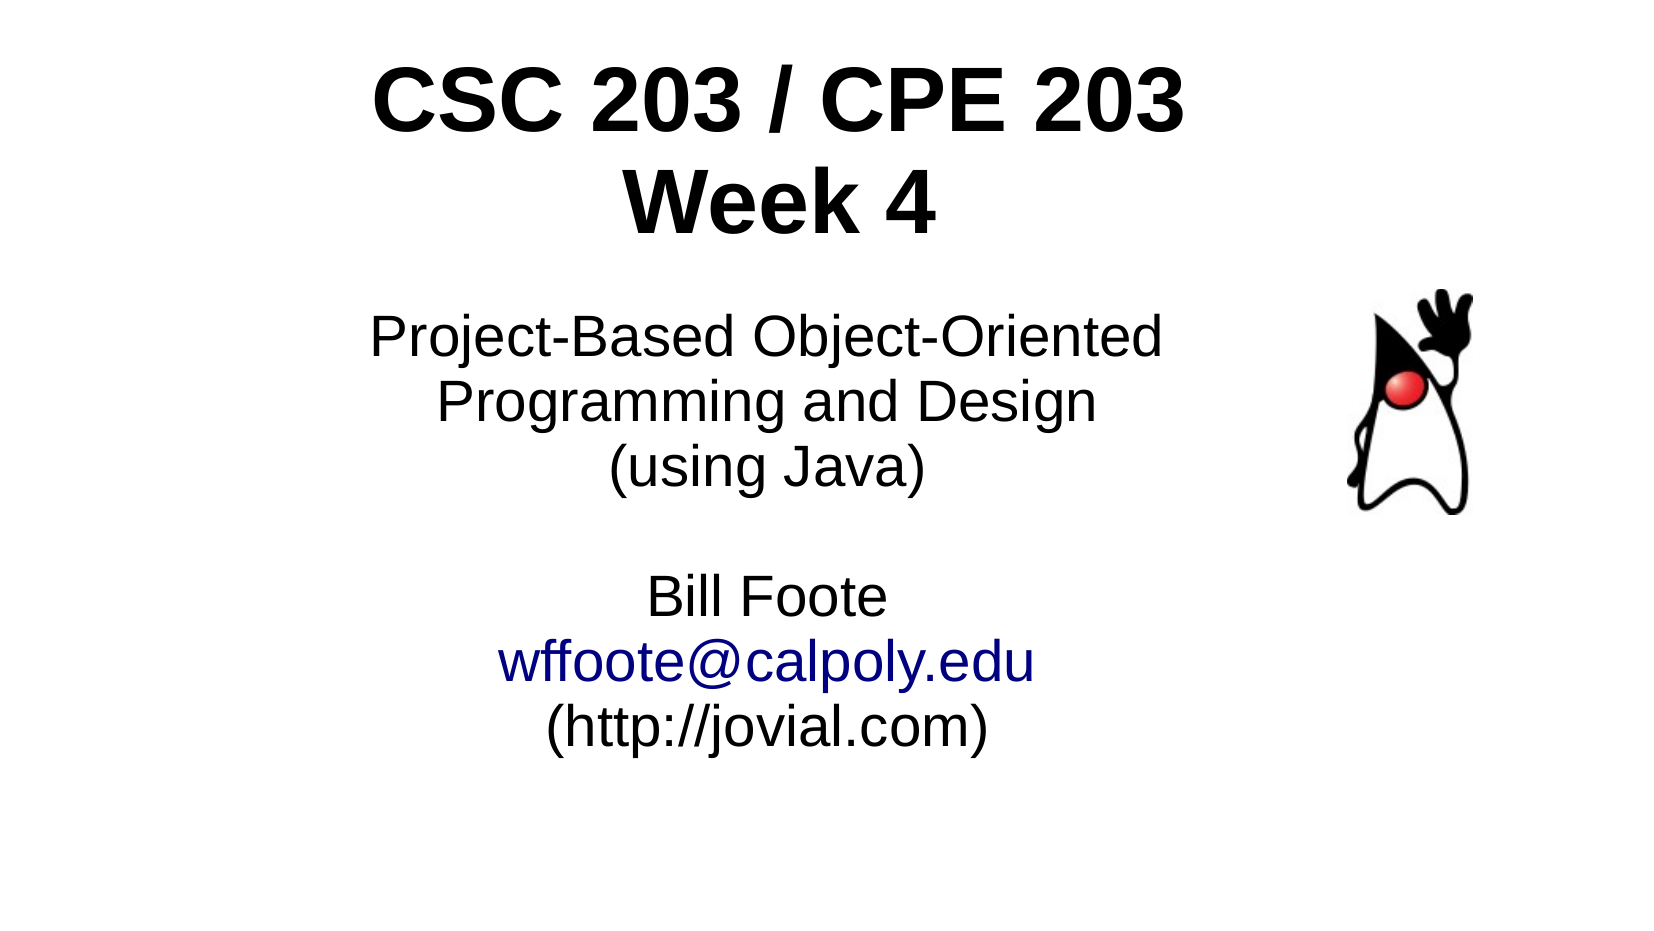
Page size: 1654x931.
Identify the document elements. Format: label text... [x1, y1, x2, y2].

subtitle Project-Based Object-Oriented Programming and Design (using Java) Bill Foote wffoote@calpoly.edu (http://jovial.com) [23, 172, 1512, 892]
picture [1347, 289, 1473, 515]
title CSC 203 / CPE 203 Week 4 [35, 2, 1524, 301]
